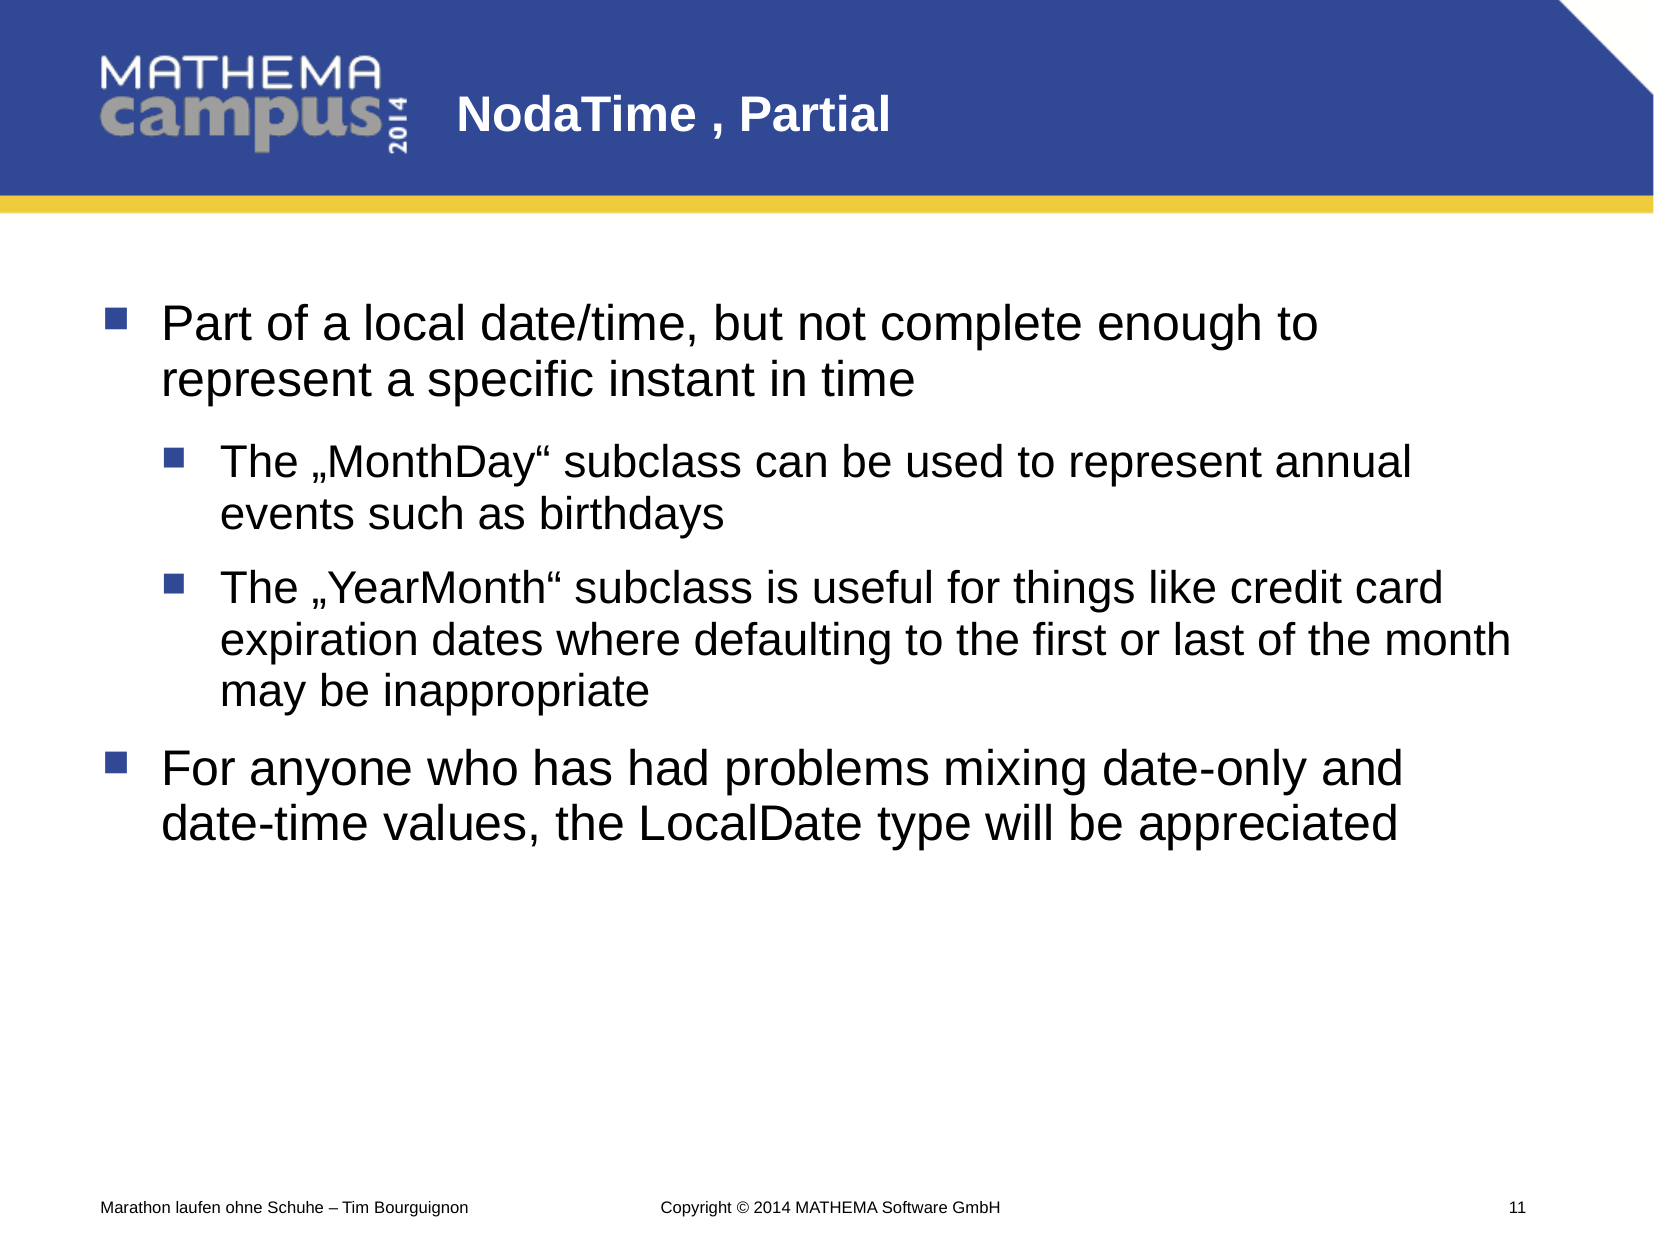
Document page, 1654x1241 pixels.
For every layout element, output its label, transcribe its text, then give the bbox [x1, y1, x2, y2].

list Part of a local date/time, but not complete enough to represent a specific instant in time The „MonthDay“ subclass can be used to represent annual events such as birthdays The „YearMonth“ subclass is useful for things like credit card expiration dates where defaulting to the first or last of the month may be inappropriate For anyone who has had problems mixing date-only and date-time values, the LocalDate type will be appreciated [101, 295, 1528, 1139]
picture [0, 0, 1654, 217]
title NodaTime , Partial [456, 68, 1528, 160]
